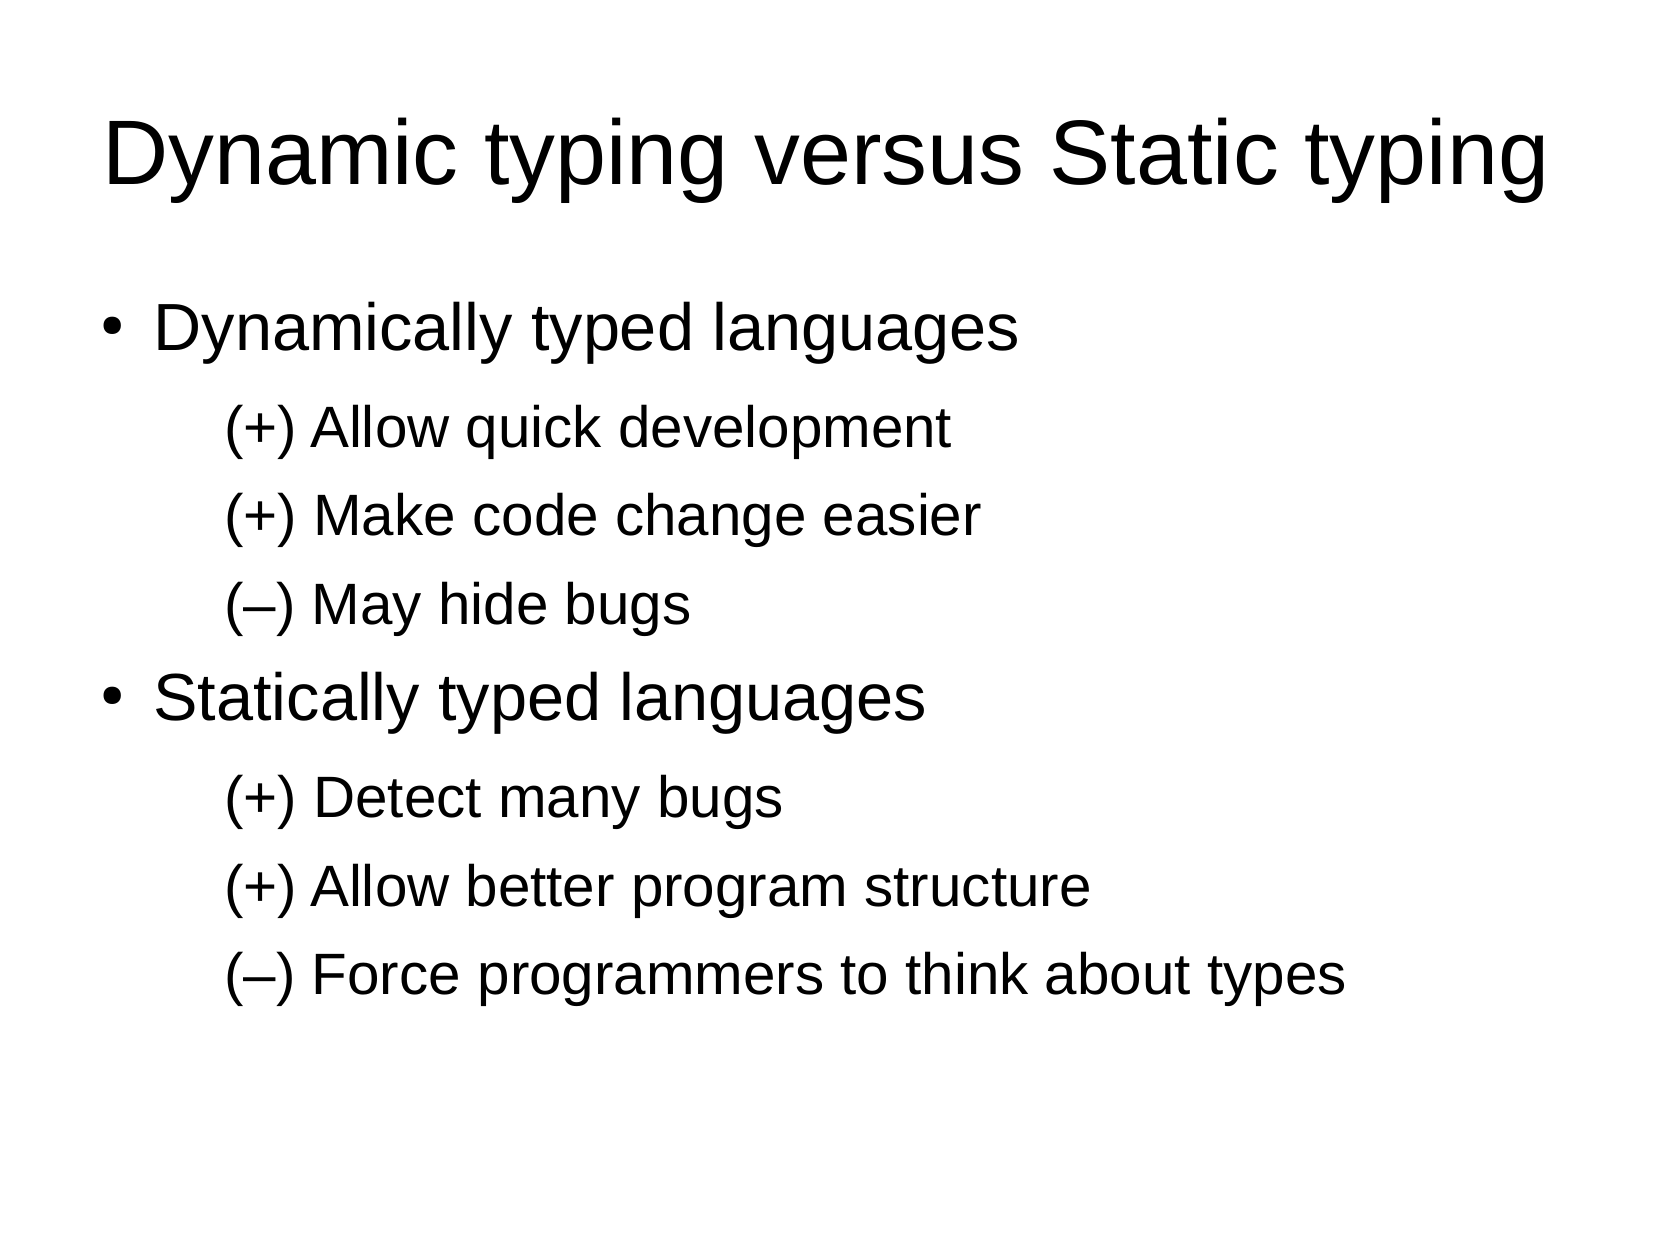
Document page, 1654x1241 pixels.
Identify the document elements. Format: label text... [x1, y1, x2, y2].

title Dynamic typing versus Static typing [82, 49, 1571, 257]
list Dynamically typed languages (+) Allow quick development (+) Make code change easier (–) May hide bugs Statically typed languages (+) Detect many bugs (+) Allow better program structure (–) Force programmers to think about types [82, 290, 1571, 1109]
